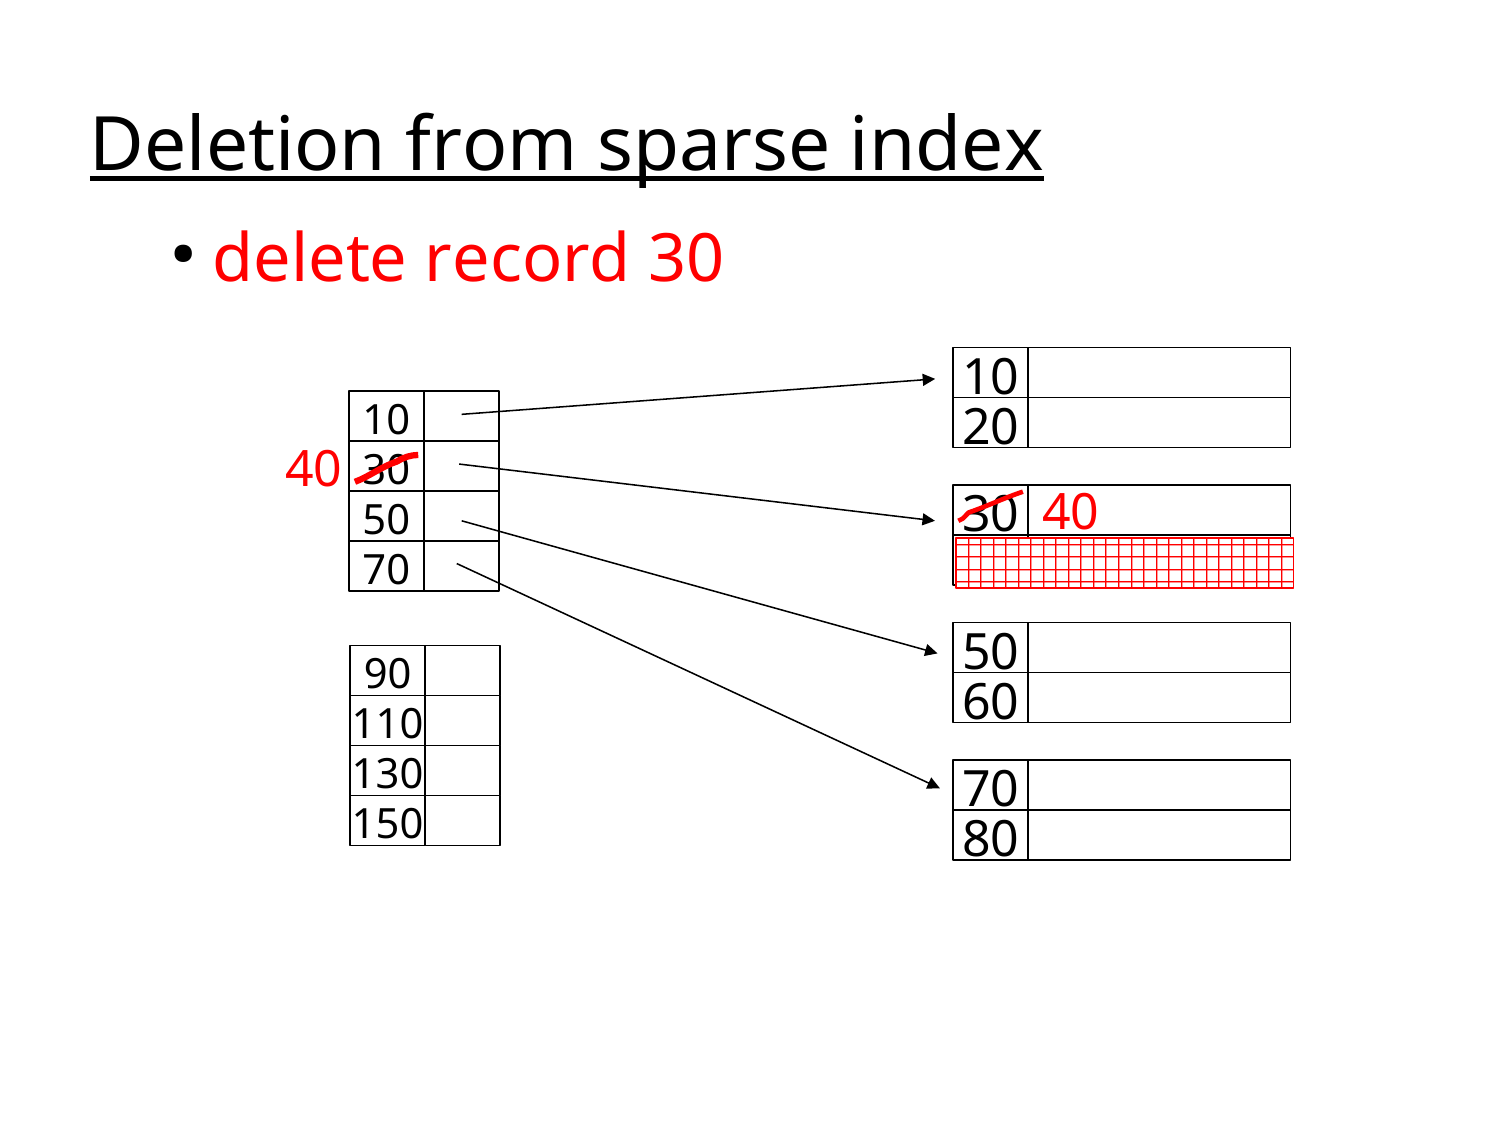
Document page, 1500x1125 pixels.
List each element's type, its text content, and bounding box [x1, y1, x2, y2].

text_box 40 [271, 427, 356, 503]
text_box 70 [953, 760, 1028, 811]
text_box [423, 390, 499, 591]
title Deletion from sparse index [75, 75, 1351, 201]
text_box 50 [348, 490, 423, 540]
text_box [425, 645, 501, 846]
text_box 10 [953, 347, 1028, 398]
text_box delete record 30 [88, 204, 734, 300]
text_box 90 [350, 645, 425, 695]
text_box 130 [350, 745, 425, 795]
text_box 70 [348, 540, 424, 591]
text_box 30 [356, 440, 424, 490]
text_box 110 [350, 695, 426, 745]
text_box 40 [1028, 470, 1114, 546]
text_box [955, 485, 1294, 589]
text_box 80 [953, 811, 1028, 861]
text_box [1028, 622, 1291, 723]
text_box 20 [953, 398, 1028, 448]
text_box 30 [953, 485, 1028, 536]
text_box 60 [953, 673, 1028, 723]
text_box [1028, 760, 1291, 861]
text_box 10 [348, 390, 423, 440]
list [99, 312, 1375, 988]
text_box 50 [953, 622, 1028, 673]
text_box [1028, 347, 1291, 448]
text_box 30 [392, 463, 404, 481]
text_box 150 [350, 795, 426, 846]
text_box 30 [367, 474, 380, 481]
